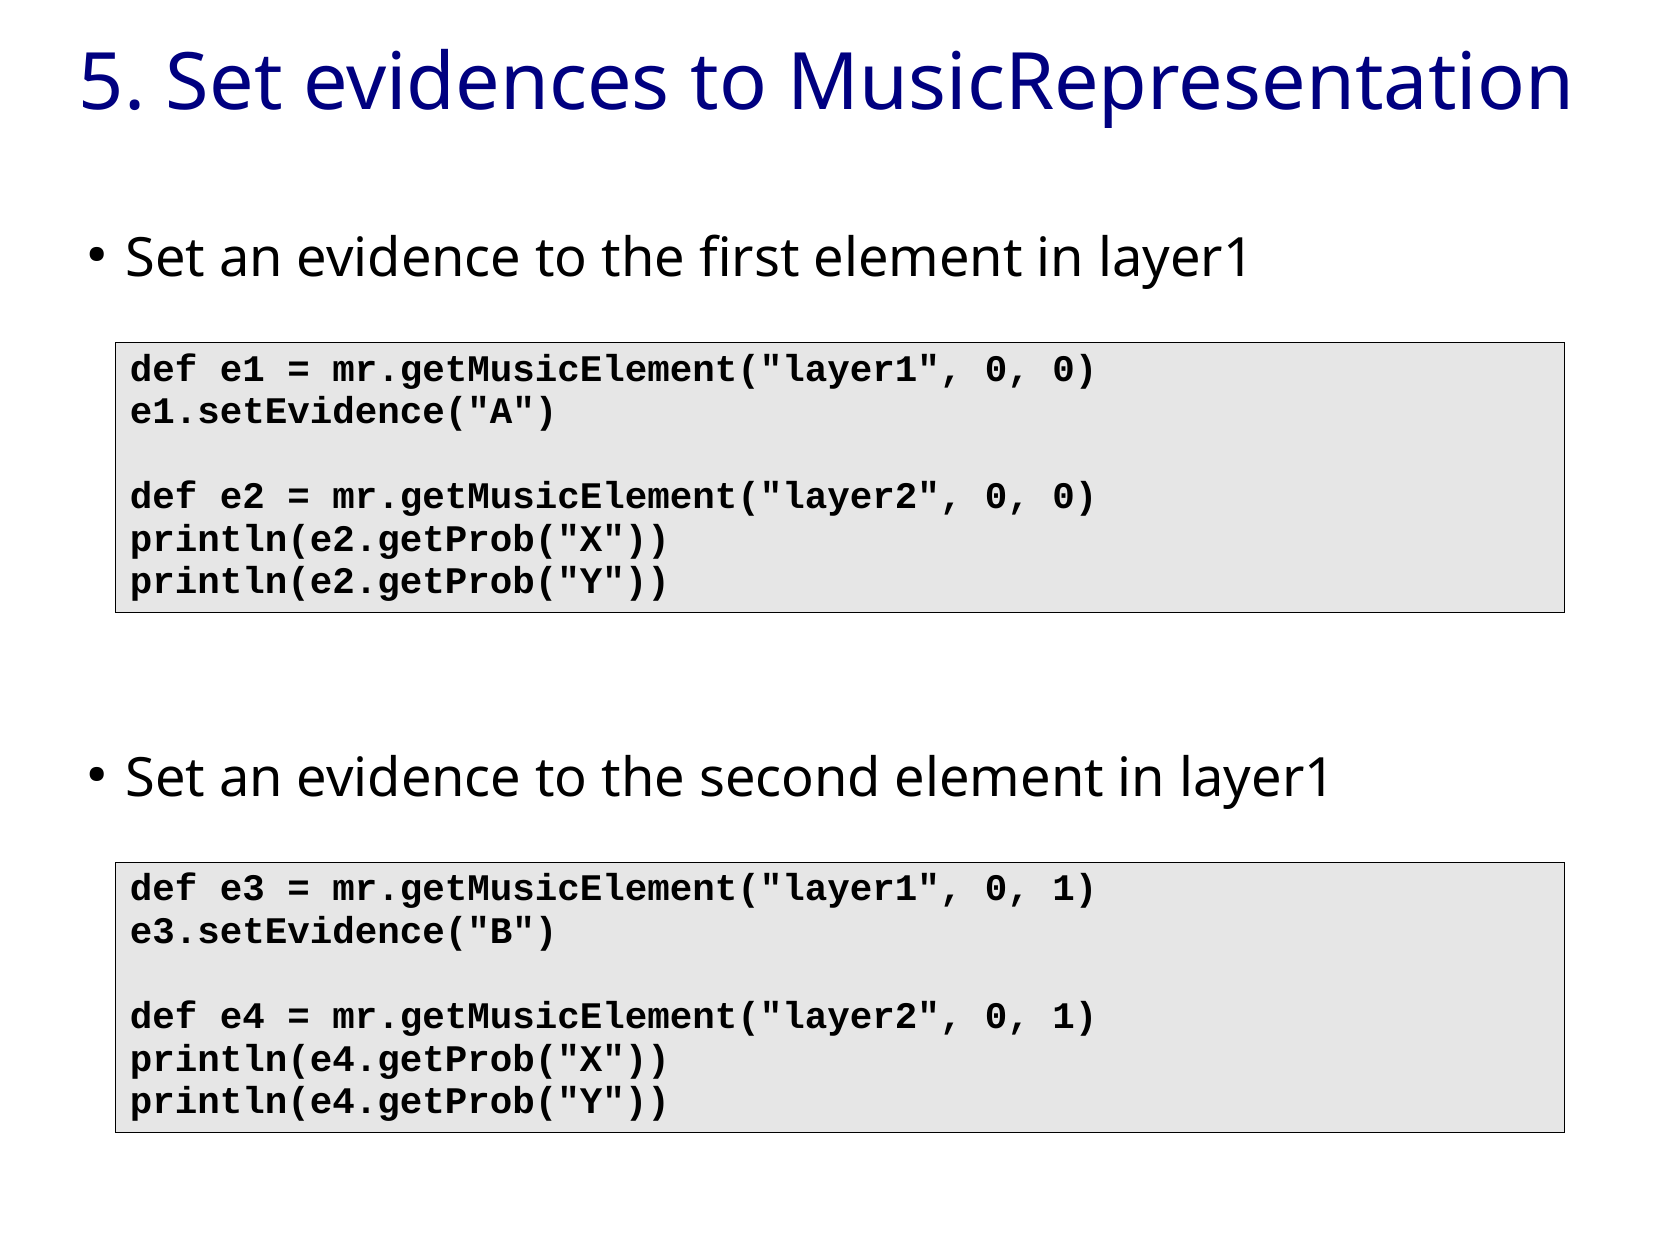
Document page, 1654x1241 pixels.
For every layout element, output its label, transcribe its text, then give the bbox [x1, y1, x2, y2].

text_box def e1 = mr.getMusicElement("layer1", 0, 0) e1.setEvidence("A") def e2 = mr.getMusicElement("layer2", 0, 0) println(e2.getProb("X")) println(e2.getProb("Y")) [115, 342, 1565, 613]
title 5. Set evidences to MusicRepresentation [0, 33, 1654, 125]
text_box Set an evidence to the first element in layer1 The first element in layer2 should be updated [59, 174, 1365, 335]
text_box Set an evidence to the second element in layer1 The second element in layer2 should be updated [59, 693, 1455, 855]
text_box def e3 = mr.getMusicElement("layer1", 0, 1) e3.setEvidence("B") def e4 = mr.getMusicElement("layer2", 0, 1) println(e4.getProb("X")) println(e4.getProb("Y")) [115, 862, 1565, 1133]
